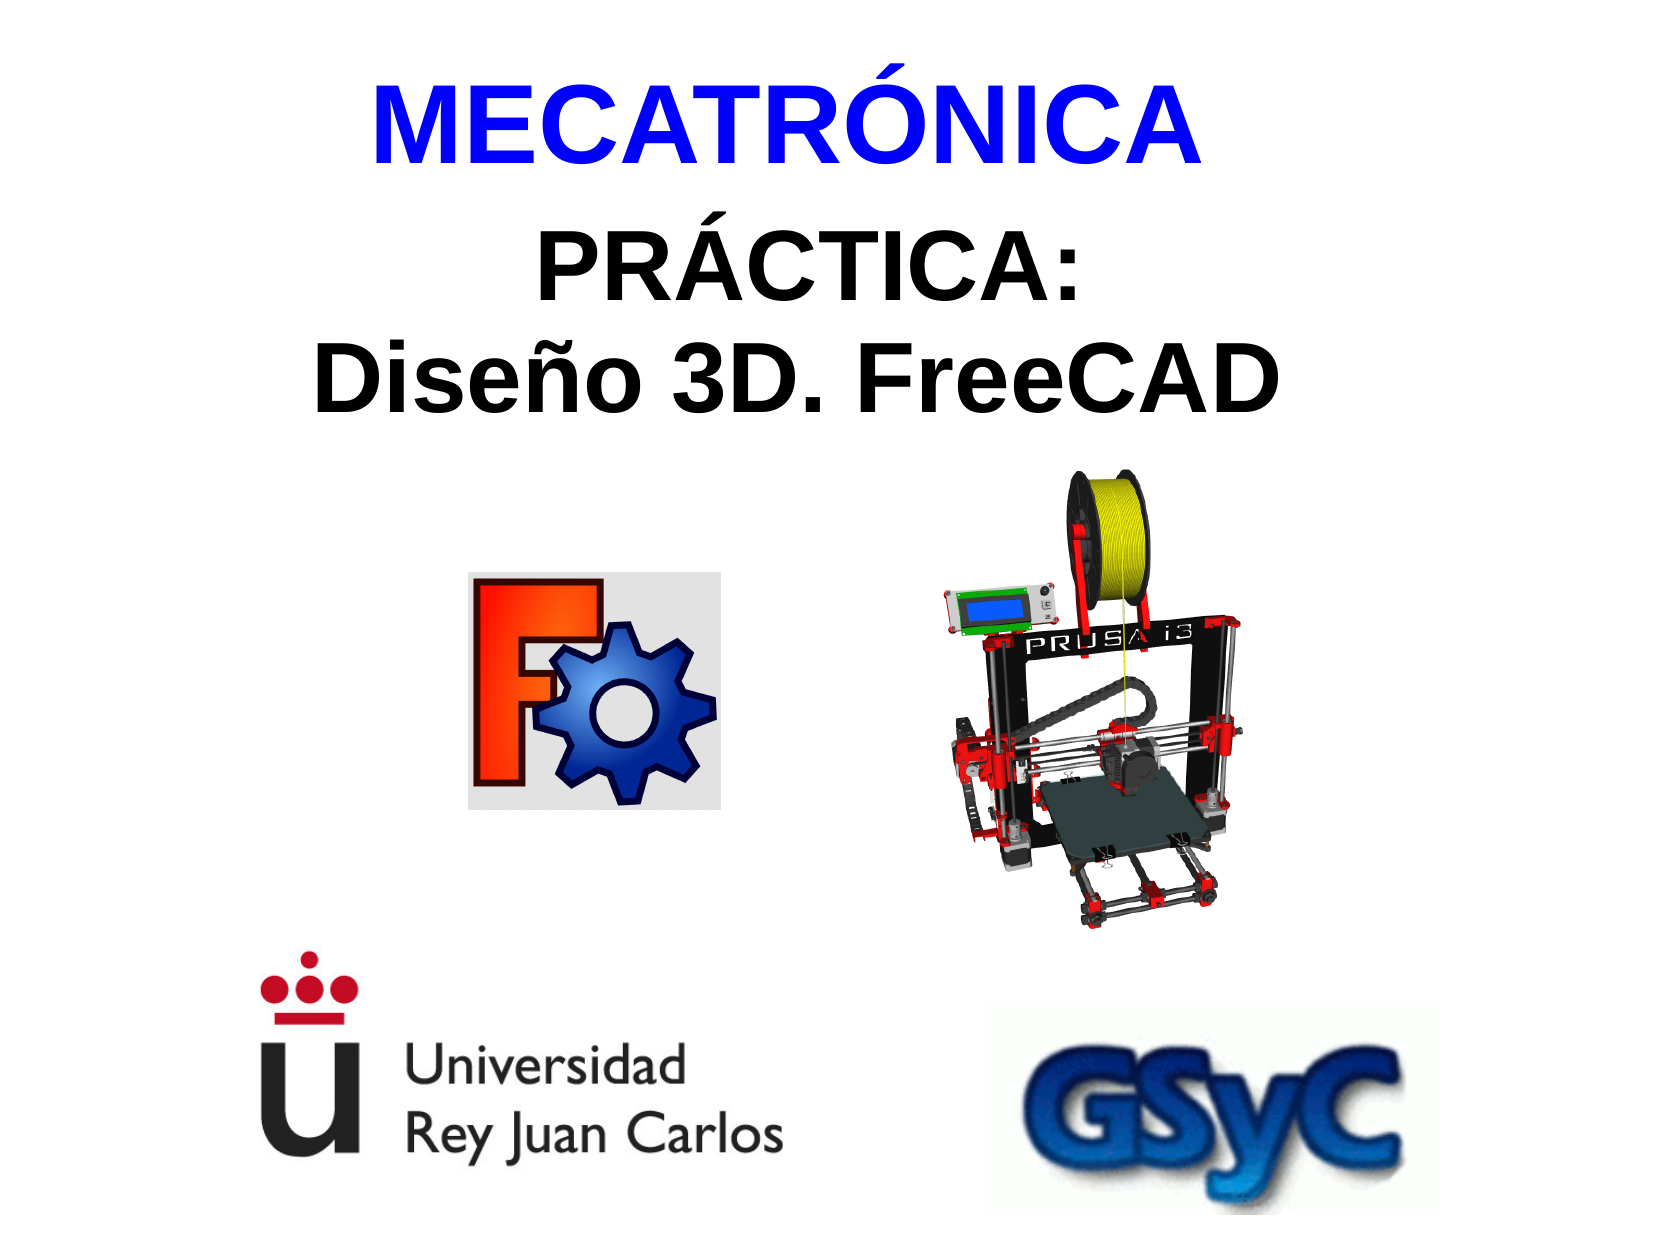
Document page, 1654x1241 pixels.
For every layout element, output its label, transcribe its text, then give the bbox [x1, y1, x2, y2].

title PRÁCTICA: Diseño 3D. FreeCAD [135, 210, 1486, 434]
picture [468, 572, 721, 811]
title MECATRÓNICA [45, 39, 1531, 211]
picture [983, 1004, 1441, 1216]
picture [900, 464, 1261, 943]
picture [226, 929, 811, 1186]
